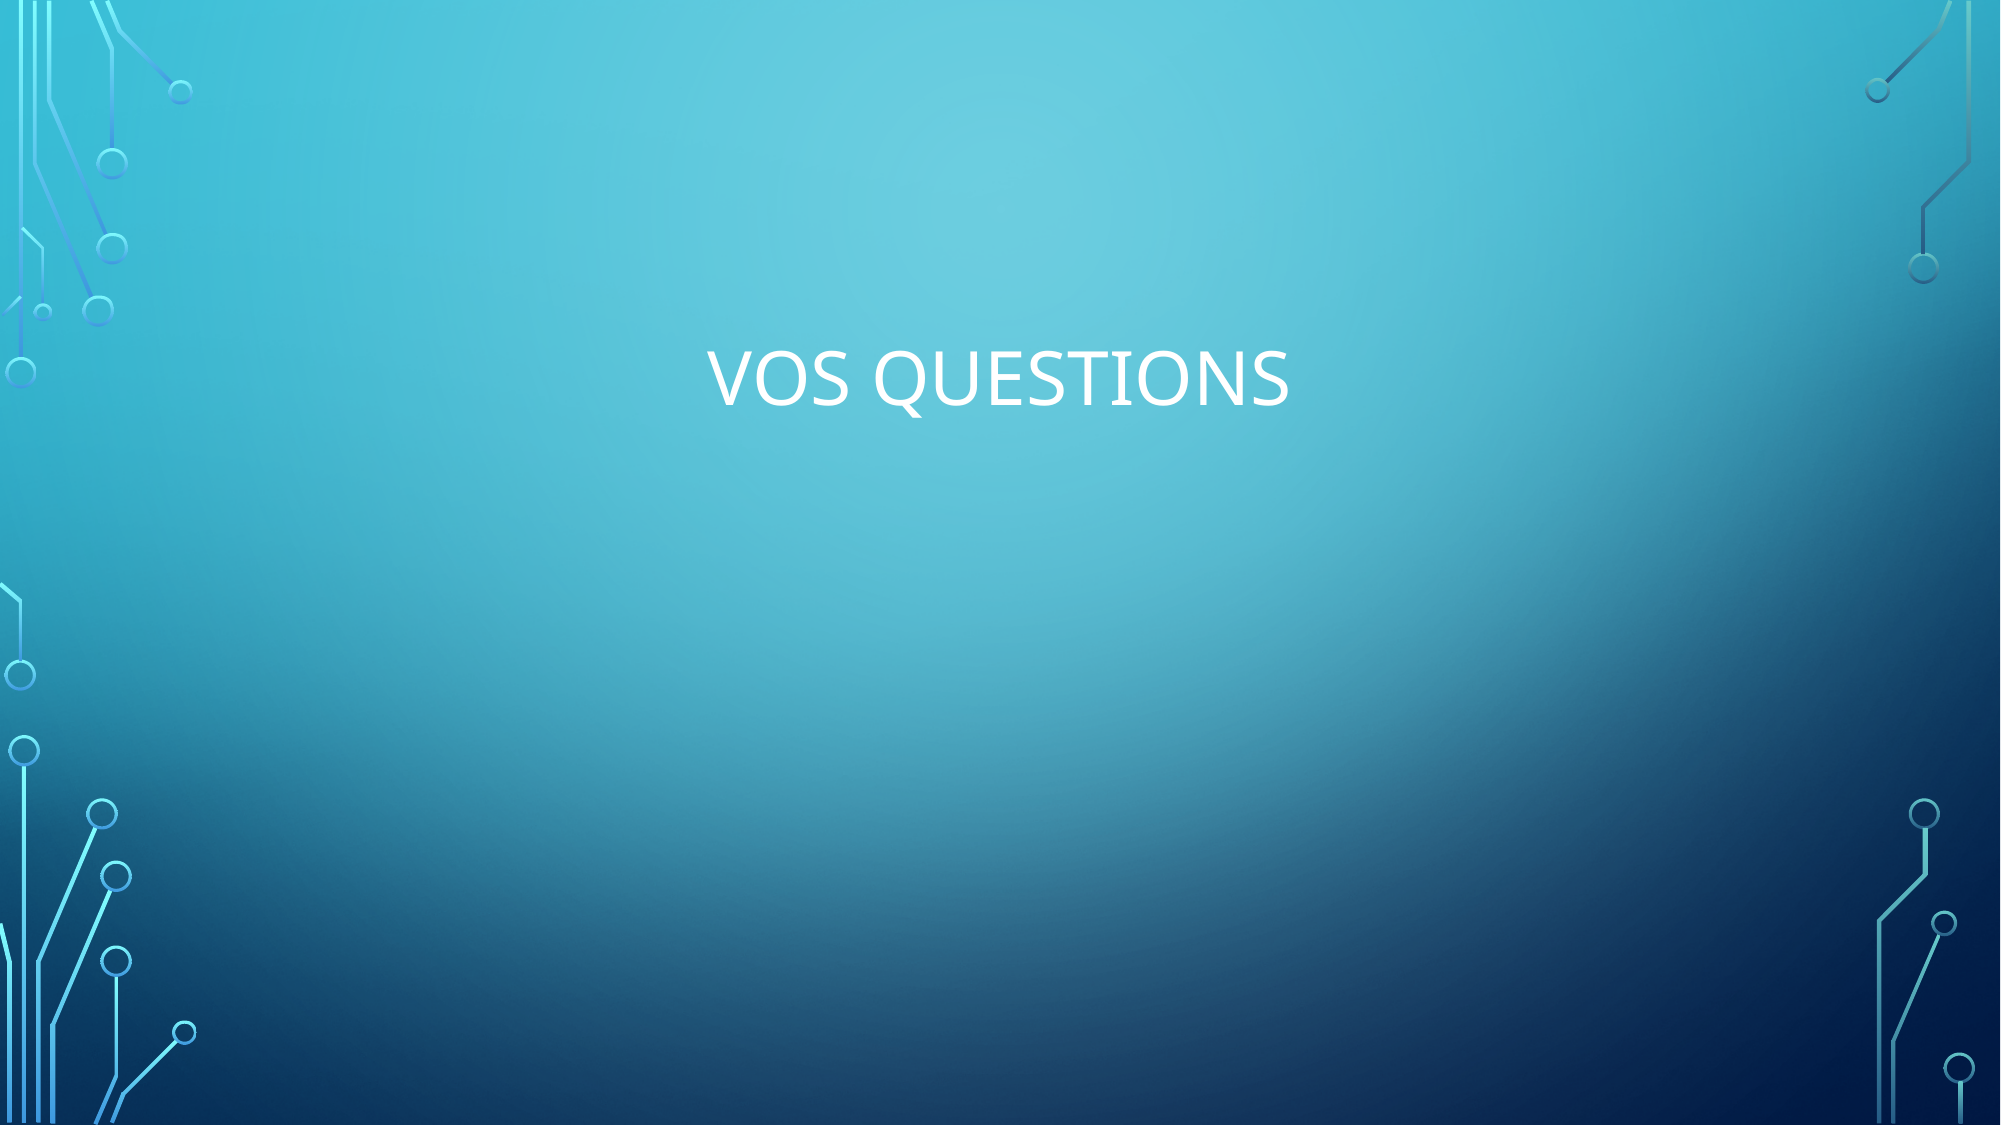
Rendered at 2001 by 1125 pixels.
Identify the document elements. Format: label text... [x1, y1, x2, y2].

title VOS QUESTIONS [187, 99, 1813, 663]
